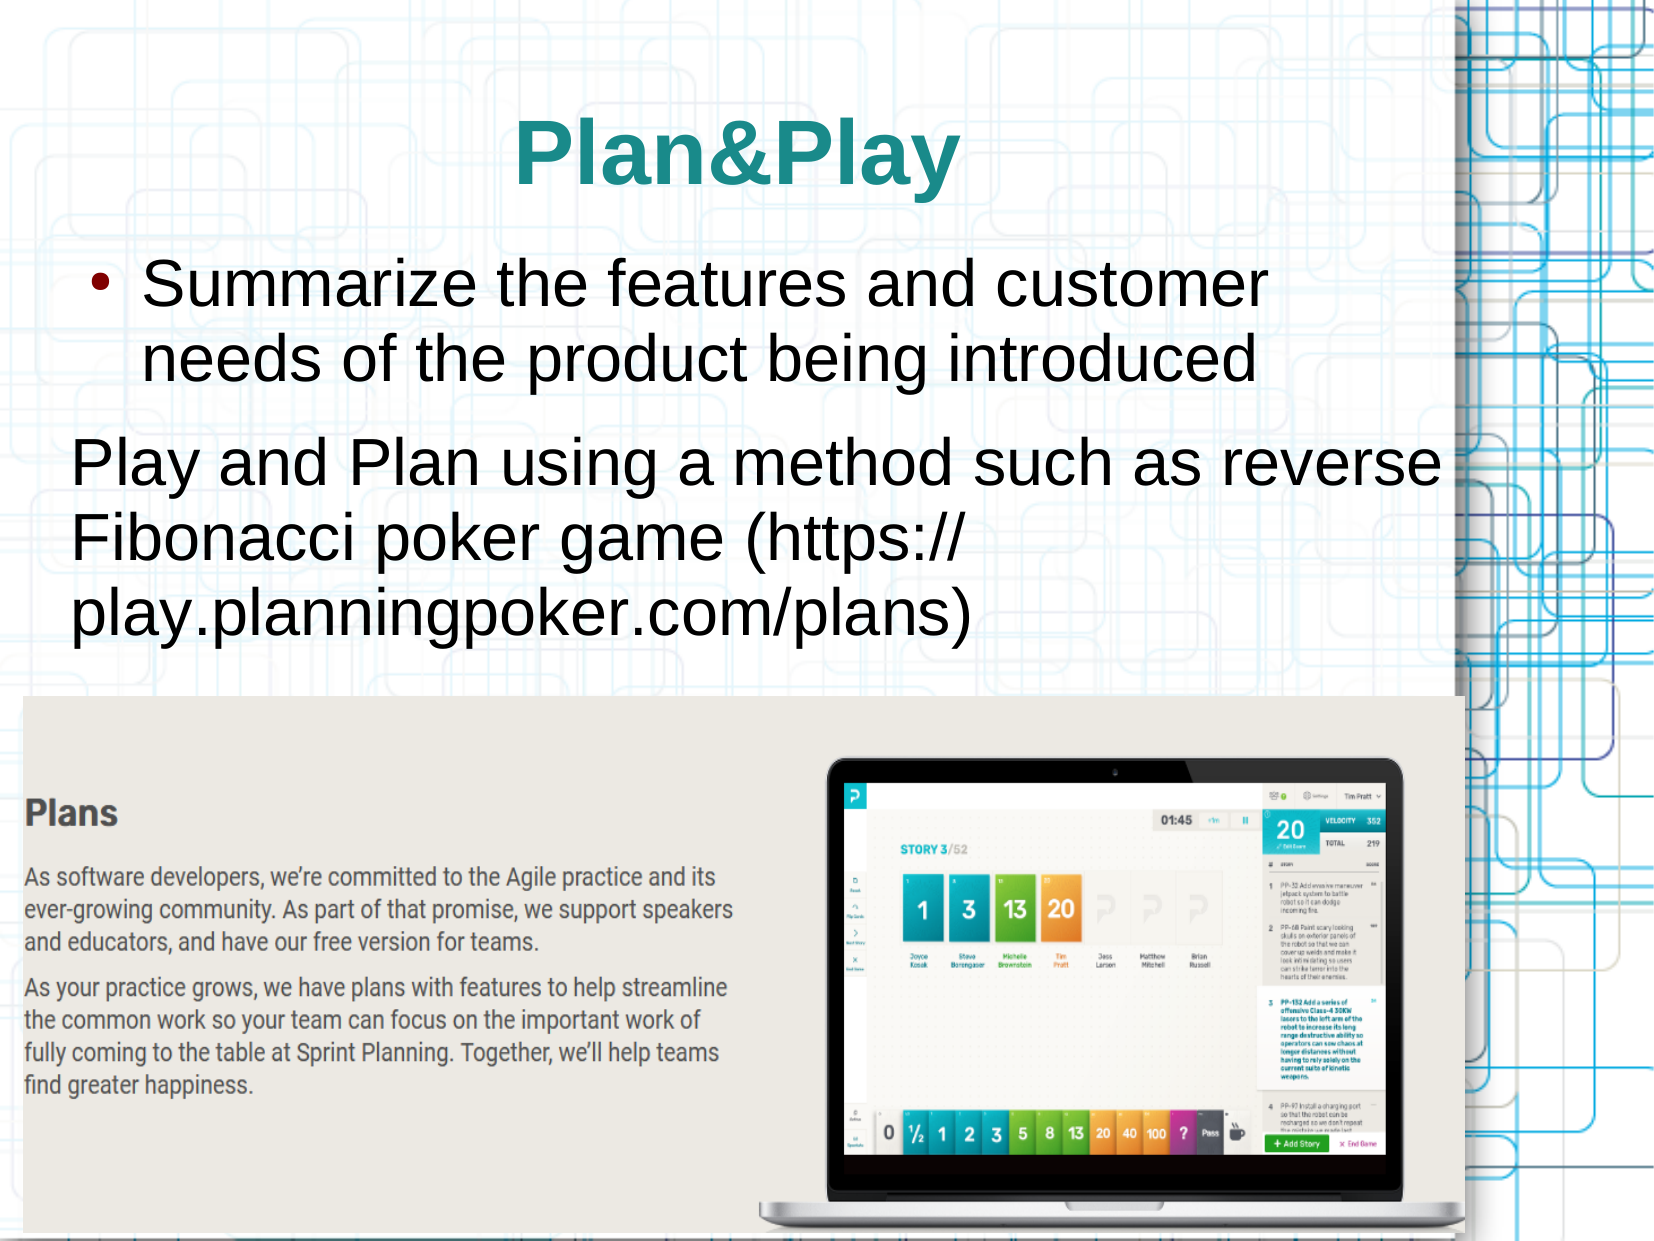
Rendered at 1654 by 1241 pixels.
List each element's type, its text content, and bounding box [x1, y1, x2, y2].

title Plan&Play [59, 49, 1418, 257]
picture [0, 0, 1654, 1241]
list Summarize the features and customer needs of the product being introduced Play and Plan using a method such as reverse Fibonacci poker game (https://play.planningpoker.com/plans) [70, 246, 1452, 696]
